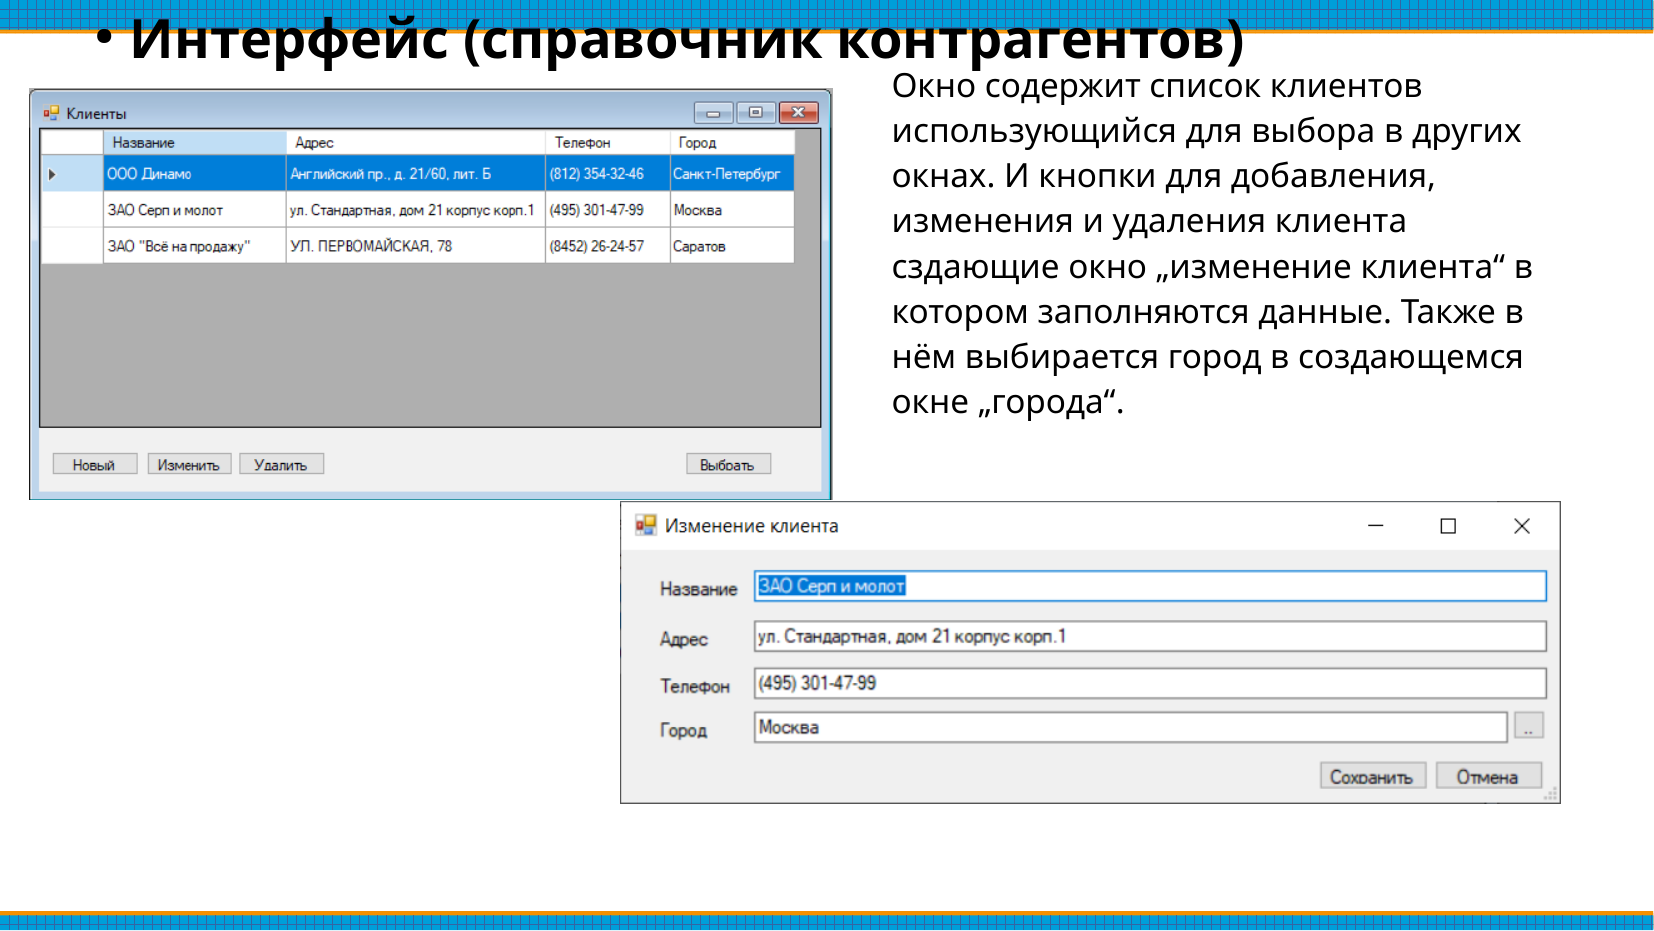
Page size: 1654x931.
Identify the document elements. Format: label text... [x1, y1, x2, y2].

picture [620, 501, 1561, 804]
text_box Окно содержит список клиентов использующийся для выбора в других окнах. И кнопки для добавления, изменения и удаления клиента сздающие окно „изменение клиента“ в котором заполняются данные. Также в нём выбирается город в создающемся окне „города“. [885, 88, 1565, 397]
picture [29, 88, 833, 500]
text_box Интерфейс (справочник контрагентов) [88, 0, 1565, 106]
